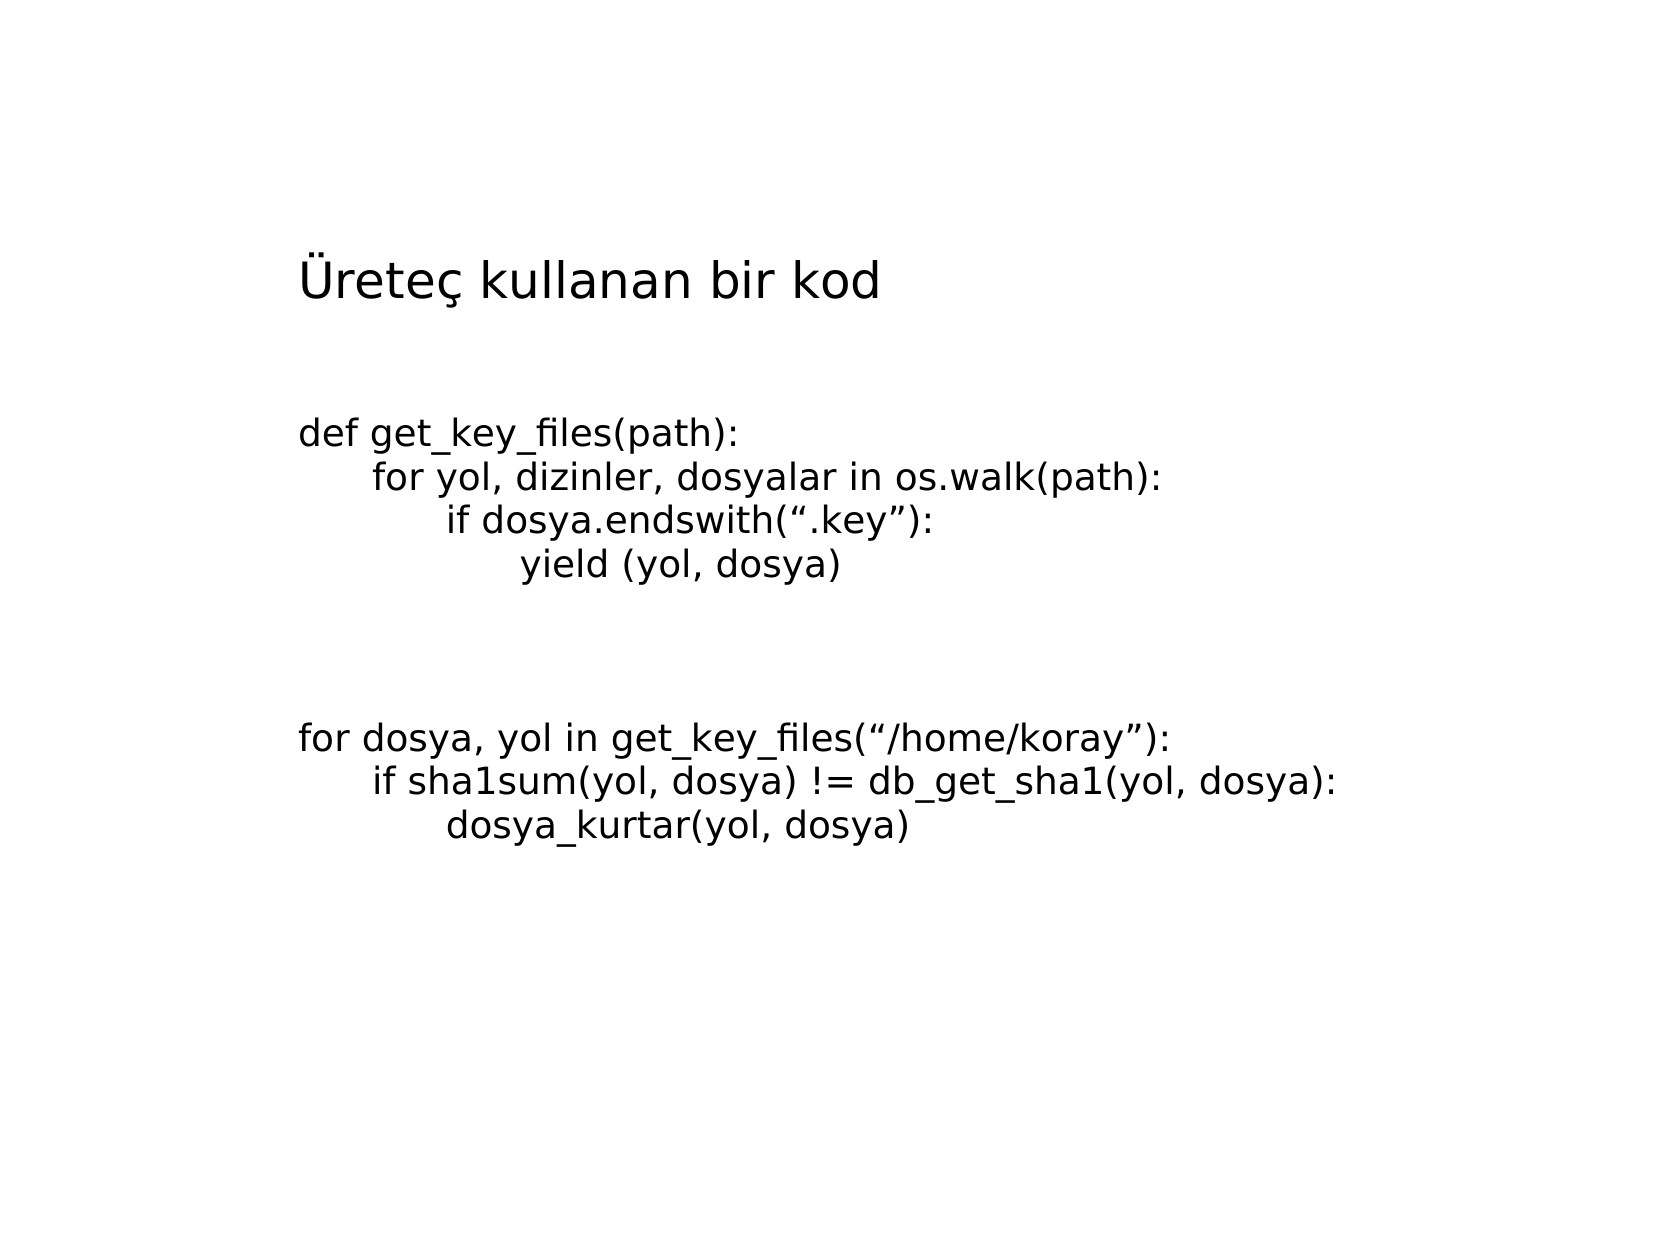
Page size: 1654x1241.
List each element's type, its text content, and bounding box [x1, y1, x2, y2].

text_box Üreteç kullanan bir kod def get_key_files(path): for yol, dizinler, dosyalar in os.walk(path): if dosya.endswith(“.key”): yield (yol, dosya) for dosya, yol in get_key_files(“/home/koray”): if sha1sum(yol, dosya) != db_get_sha1(yol, dosya): dosya_kurtar(yol, dosya) [283, 244, 1354, 899]
